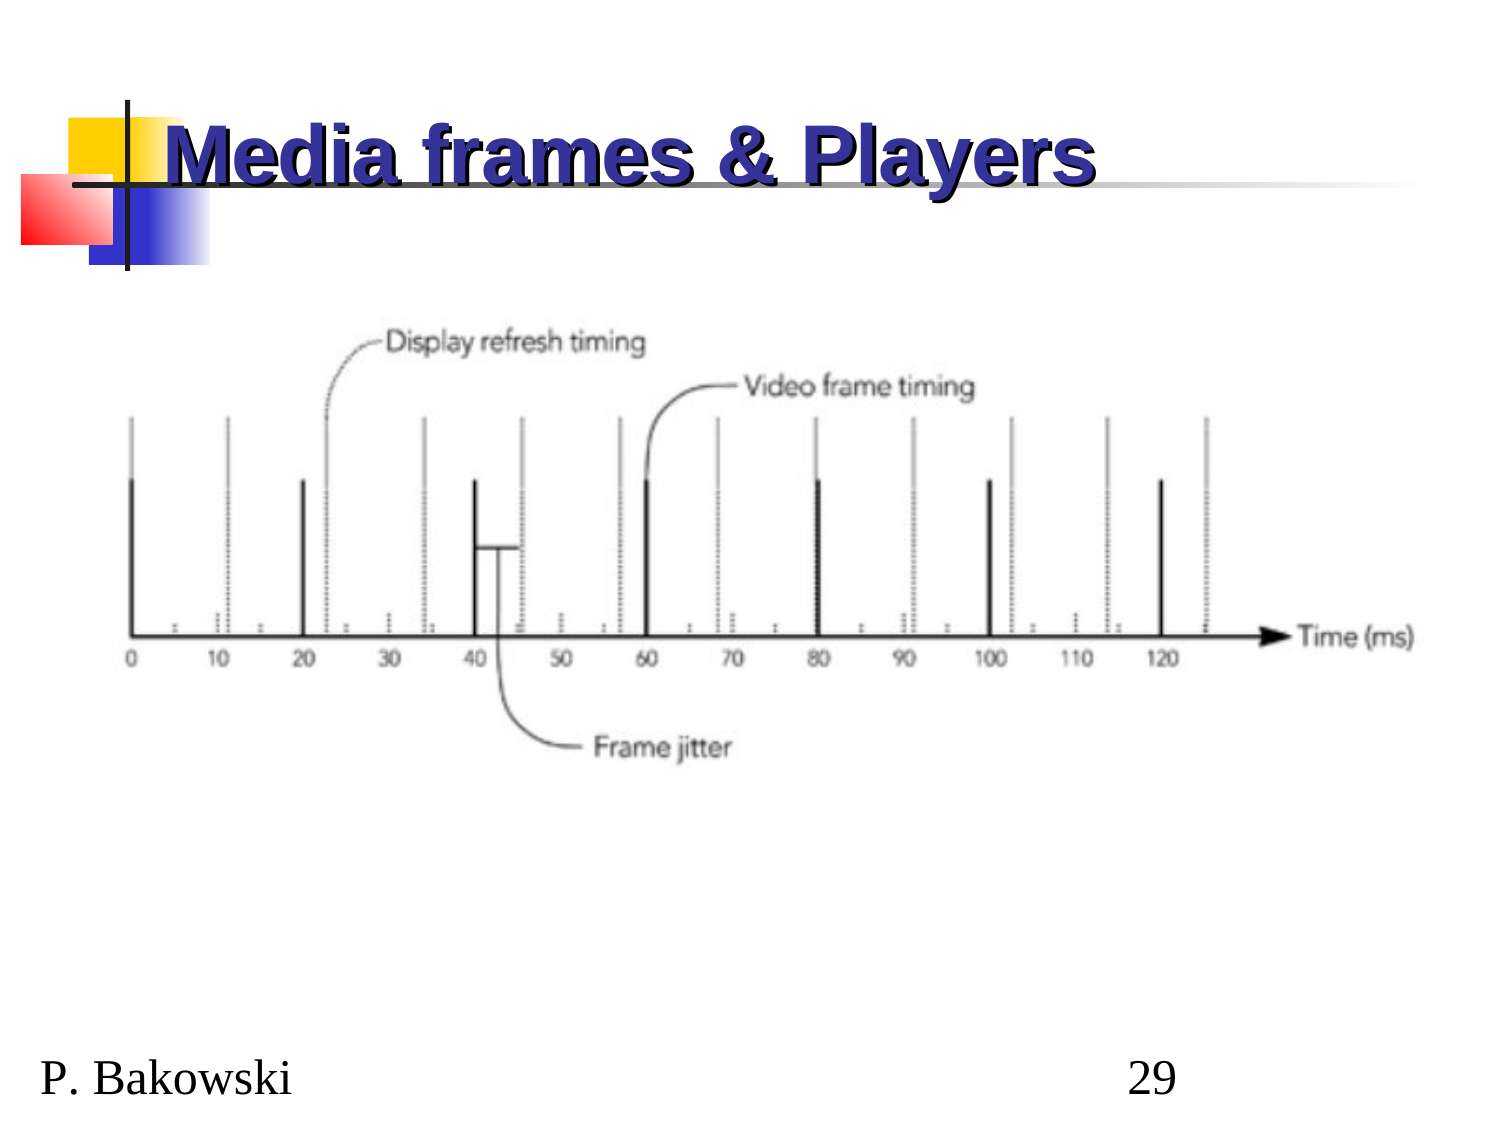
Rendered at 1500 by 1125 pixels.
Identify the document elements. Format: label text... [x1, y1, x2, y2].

title Media frames & Players [147, 92, 1500, 213]
picture [82, 271, 1441, 792]
